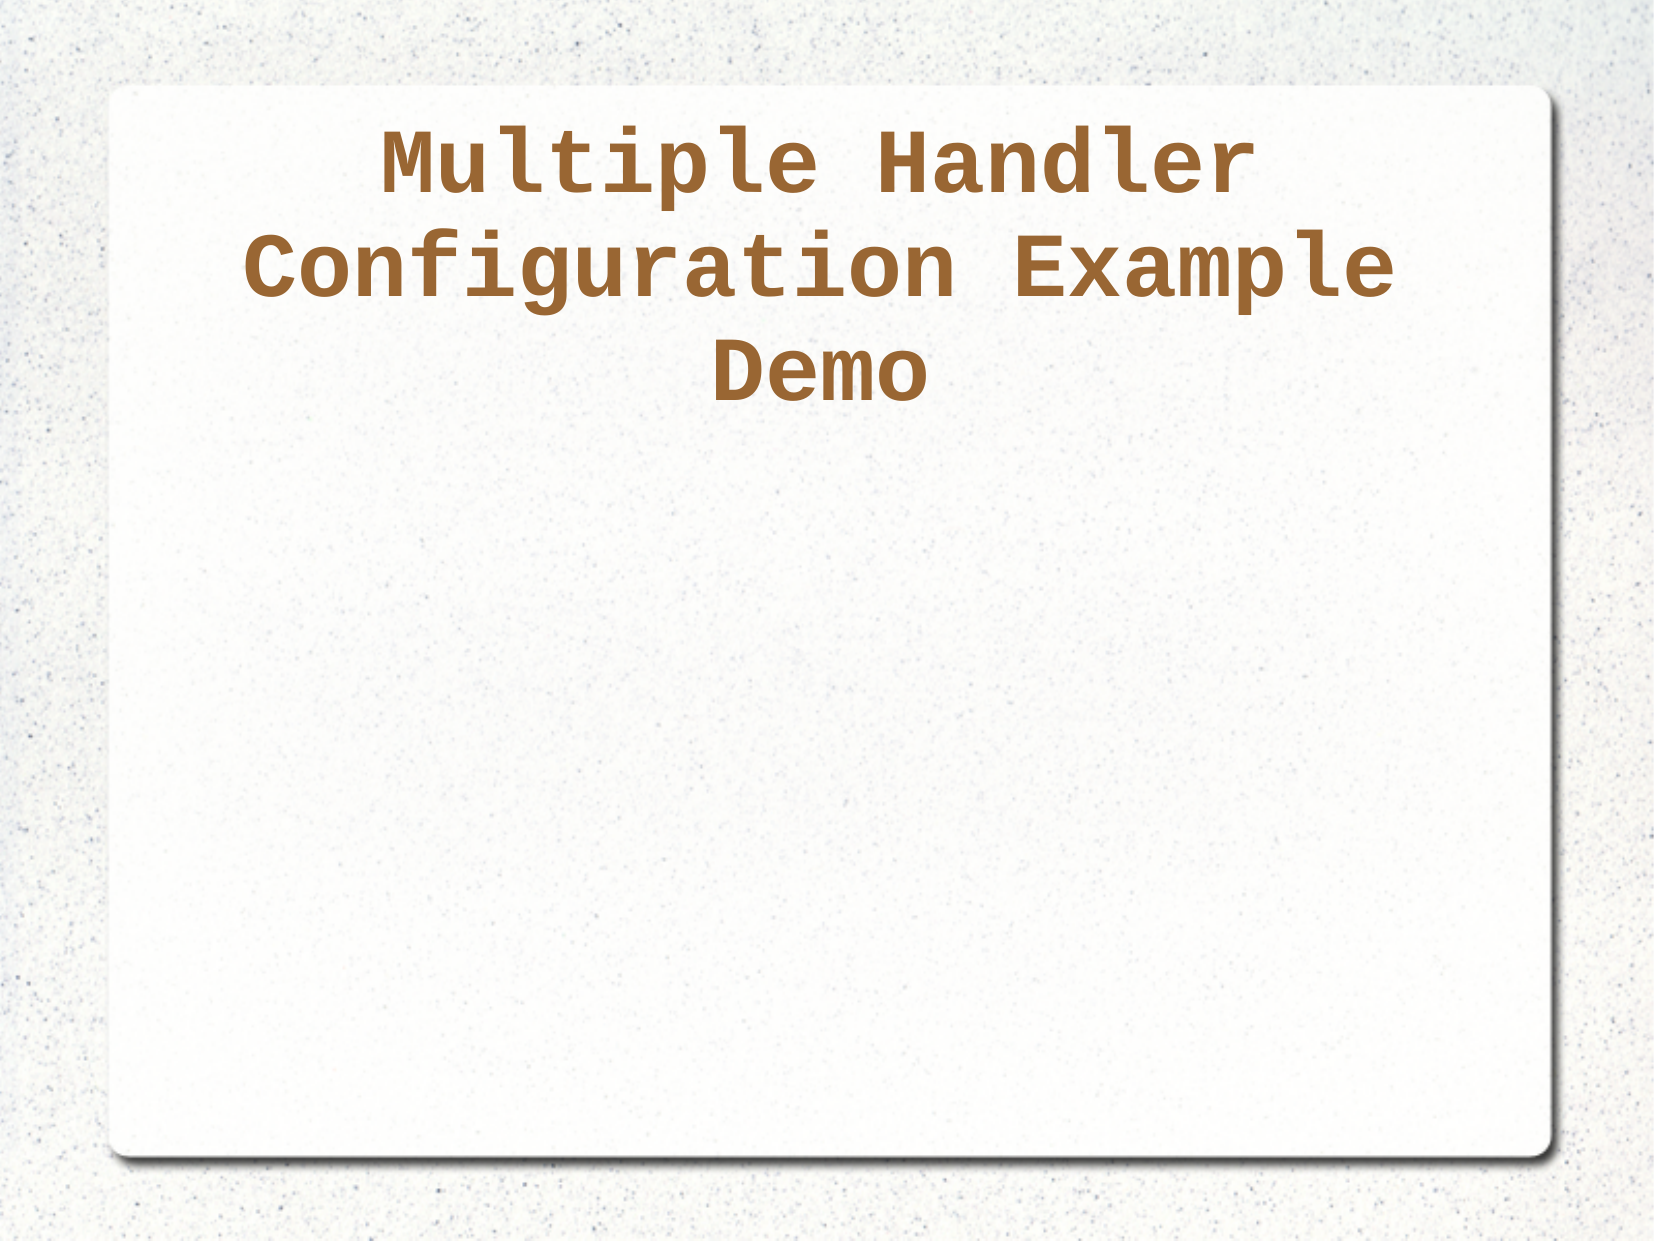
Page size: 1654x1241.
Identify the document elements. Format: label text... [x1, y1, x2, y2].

picture [0, 0, 1654, 1241]
title Multiple Handler Configuration Example Demo [111, 106, 1530, 438]
